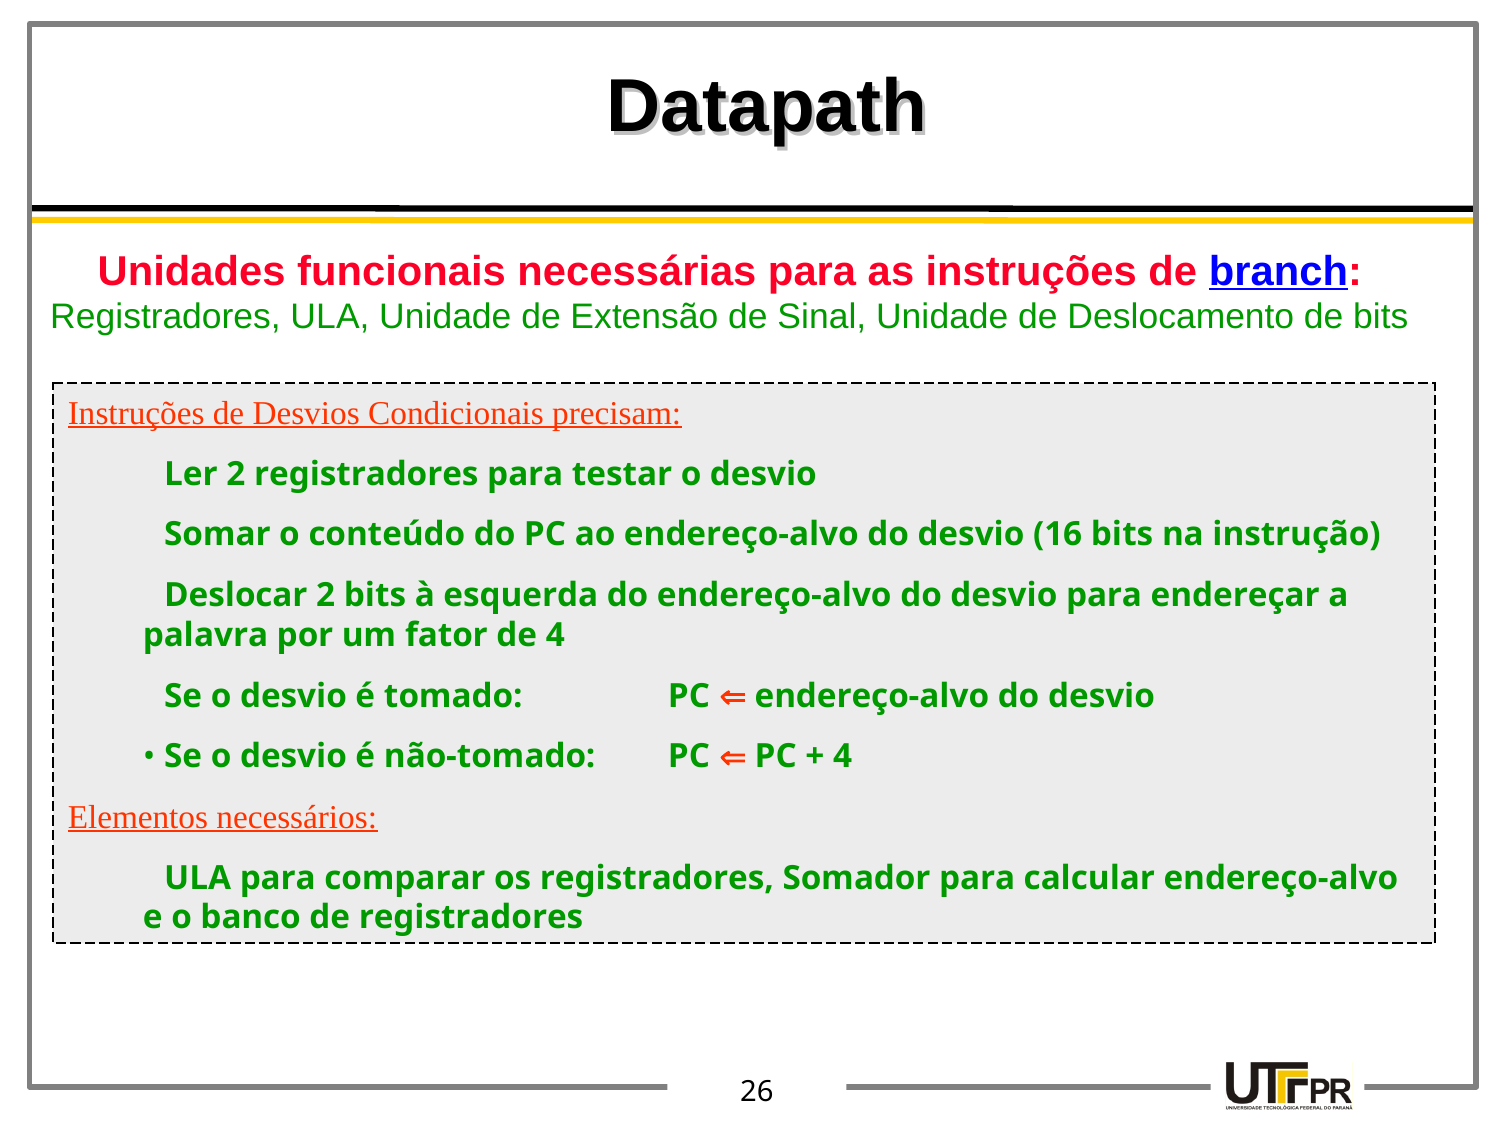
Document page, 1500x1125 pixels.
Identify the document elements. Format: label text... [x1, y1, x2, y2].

text_box Unidades funcionais necessárias para as instruções de branch: Registradores, ULA, Unidade de Extensão de Sinal, Unidade de Deslocamento de bits [35, 236, 1477, 344]
title Datapath [29, 59, 1477, 207]
picture [1225, 1062, 1353, 1110]
text_box Instruções de Desvios Condicionais precisam: Ler 2 registradores para testar o desvio Somar o conteúdo do PC ao endereço-alvo do desvio (16 bits na instrução) Deslocar 2 bits à esquerda do endereço-alvo do desvio para endereçar a palavra por um fator de 4 Se o desvio é tomado: PC  endereço-alvo do desvio Se o desvio é não-tomado: PC  PC + 4 Elementos necessários: ULA para comparar os registradores, Somador para calcular endereço-alvo e o banco de registradores [53, 383, 1436, 944]
